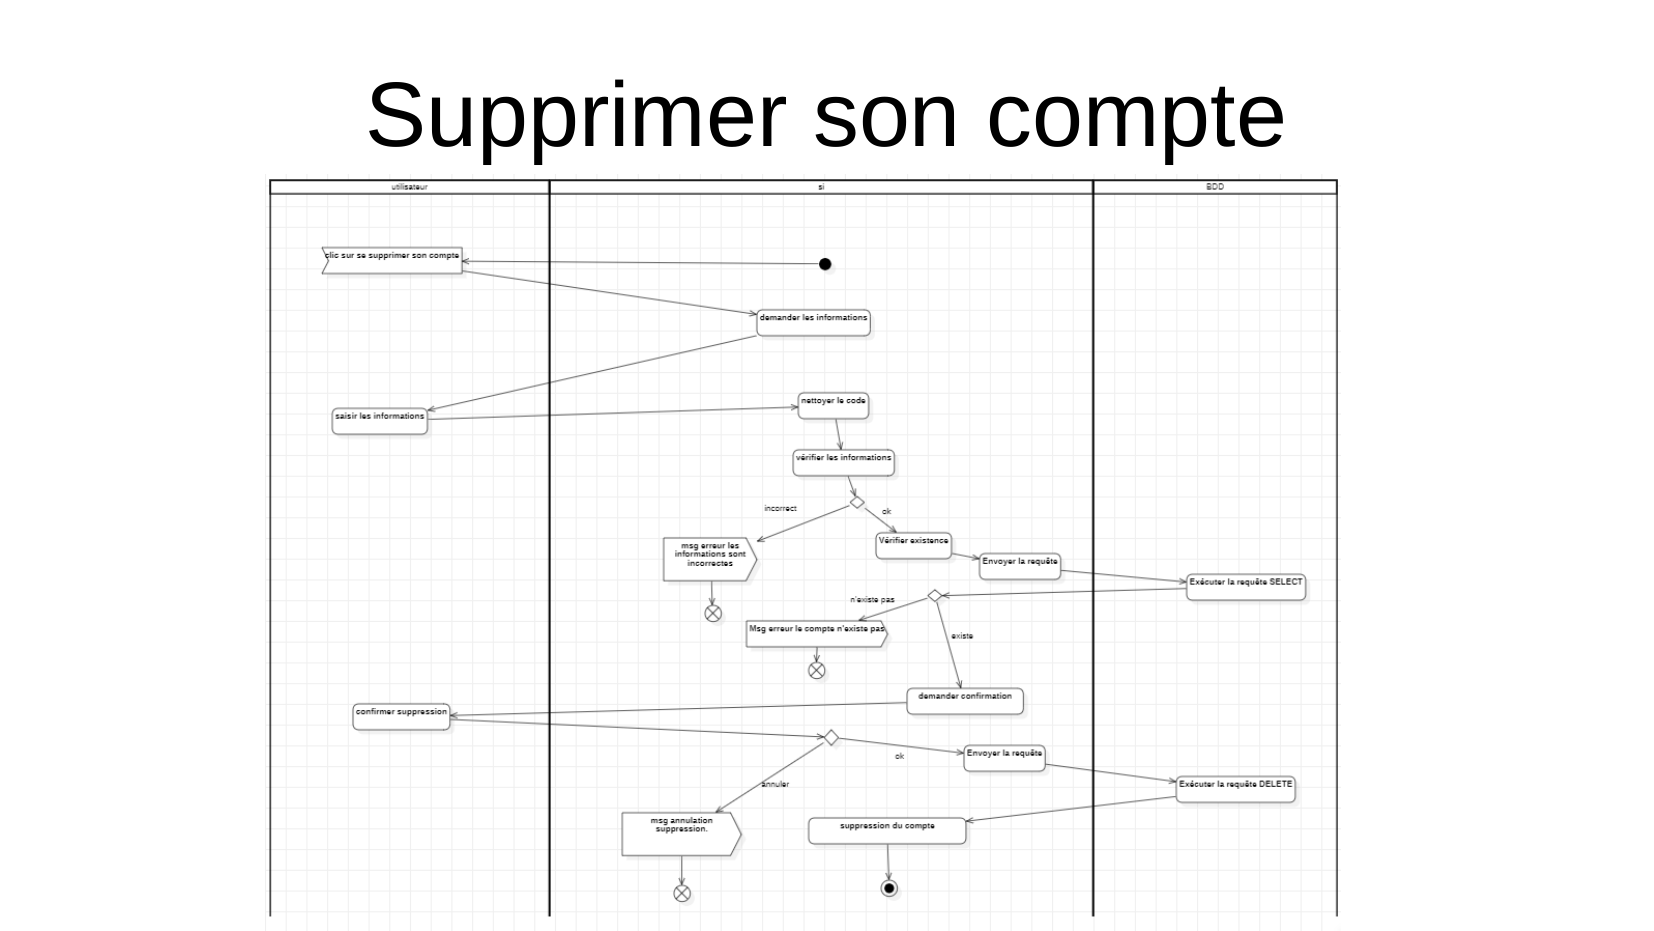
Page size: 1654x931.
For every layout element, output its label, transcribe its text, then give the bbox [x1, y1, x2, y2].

title Supprimer son compte [82, 37, 1571, 193]
picture [265, 174, 1341, 931]
